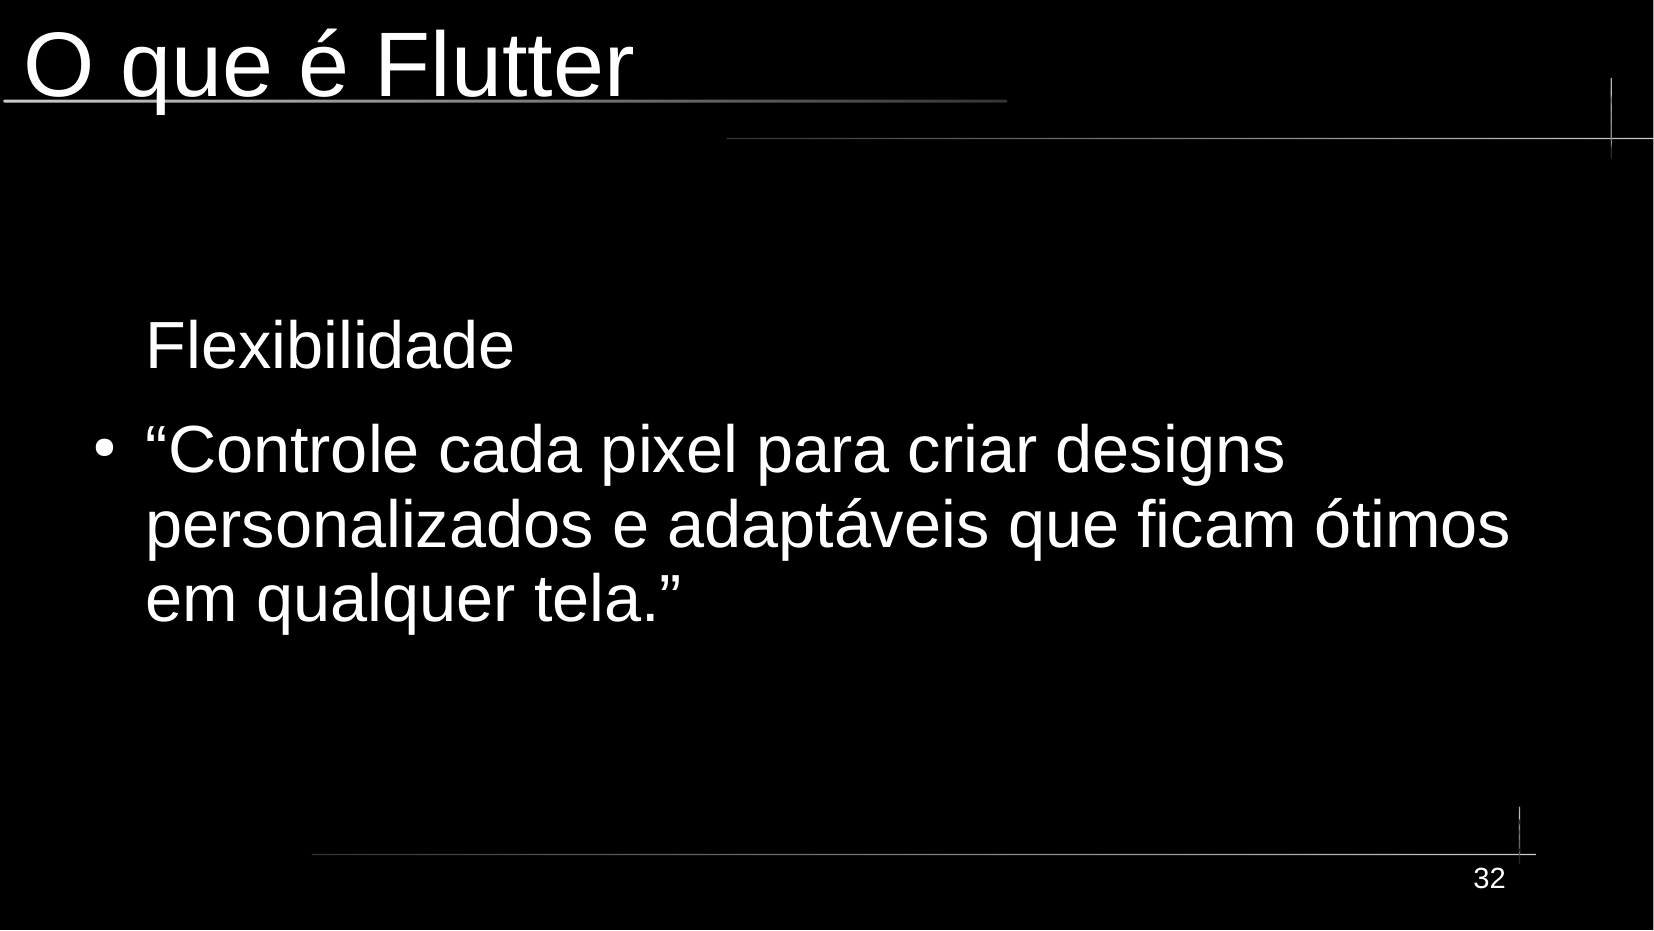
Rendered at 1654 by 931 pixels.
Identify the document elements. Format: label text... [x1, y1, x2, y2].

subtitle Flexibilidade “Controle cada pixel para criar designs personalizados e adaptáveis que ficam ótimos em qualquer tela.” [75, 150, 1564, 690]
title O que é Flutter [23, 11, 1589, 119]
